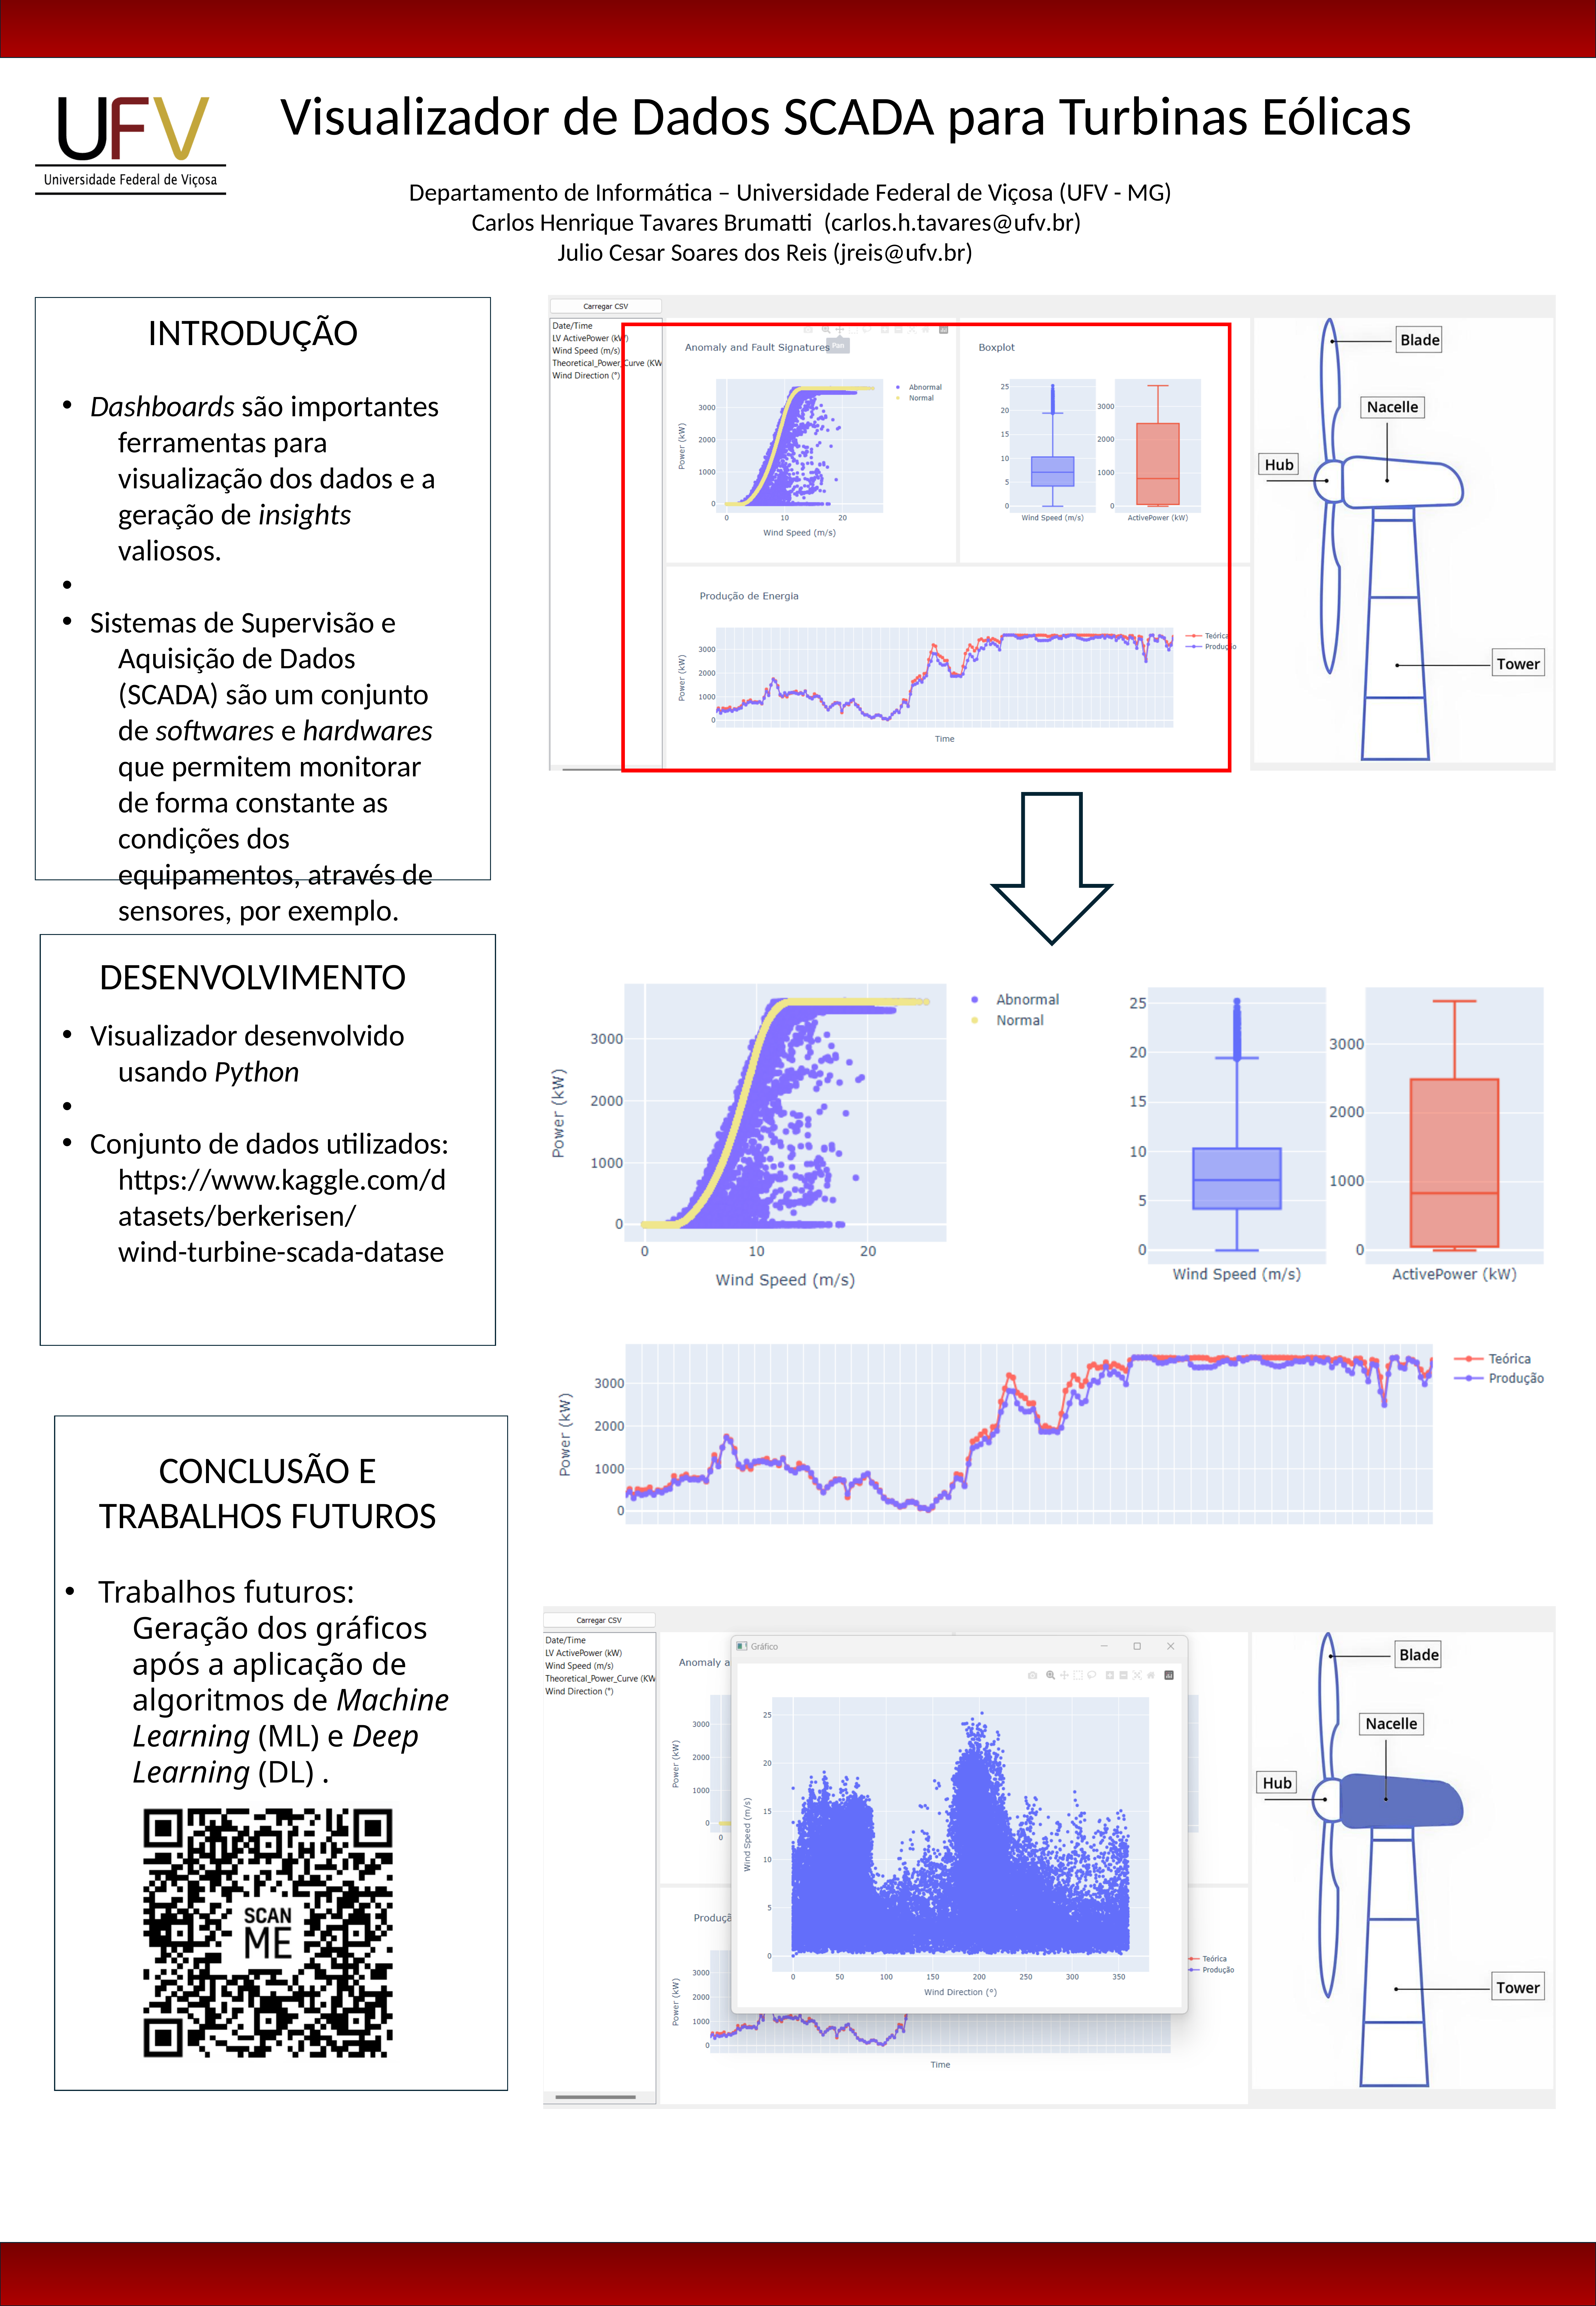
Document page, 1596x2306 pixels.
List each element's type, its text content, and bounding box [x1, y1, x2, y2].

picture [625, 326, 1228, 769]
text_box DESENVOLVIMENTO [50, 949, 456, 1045]
text_box Dashboards são importantes ferramentas para visualização dos dados e a geração de insights valiosos. Sistemas de Supervisão e Aquisição de Dados (SCADA) são um conjunto de softwares e hardwares que permitem monitorar de forma constante as condições dos equipamentos, através de sensores, por exemplo. [57, 384, 463, 862]
text_box Trabalhos futuros: Geração dos gráficos após a aplicação de algoritmos de Machine Learning (ML) e Deep Learning (DL) . [60, 1570, 466, 1757]
picture [1091, 967, 1588, 1303]
text_box CONCLUSÃO E TRABALHOS FUTUROS [65, 1443, 471, 1630]
text_box [0, 2243, 1596, 2306]
text_box Visualizador desenvolvido usando Python Conjunto de dados utilizados: https://www.kaggle.com/datasets/berkerisen/ wind-turbine-scada-datase [57, 1013, 463, 1273]
picture [35, 74, 226, 218]
picture [140, 1801, 400, 2063]
picture [543, 955, 1072, 1303]
picture [543, 1606, 1556, 2109]
text_box Visualizador de Dados SCADA para Turbinas Eólicas Departamento de Informática – Universidade Federal de Viçosa (UFV - MG) Carlos Henrique Tavares Brumatti (carlos.h.tavares@ufv.br) Julio Cesar Soares dos Reis (jreis@ufv.br) [0, 58, 1532, 271]
picture [543, 1320, 1556, 1537]
text_box [994, 794, 1110, 944]
text_box [0, 0, 1596, 58]
text_box INTRODUÇÃO [50, 305, 456, 447]
picture [548, 295, 1556, 771]
